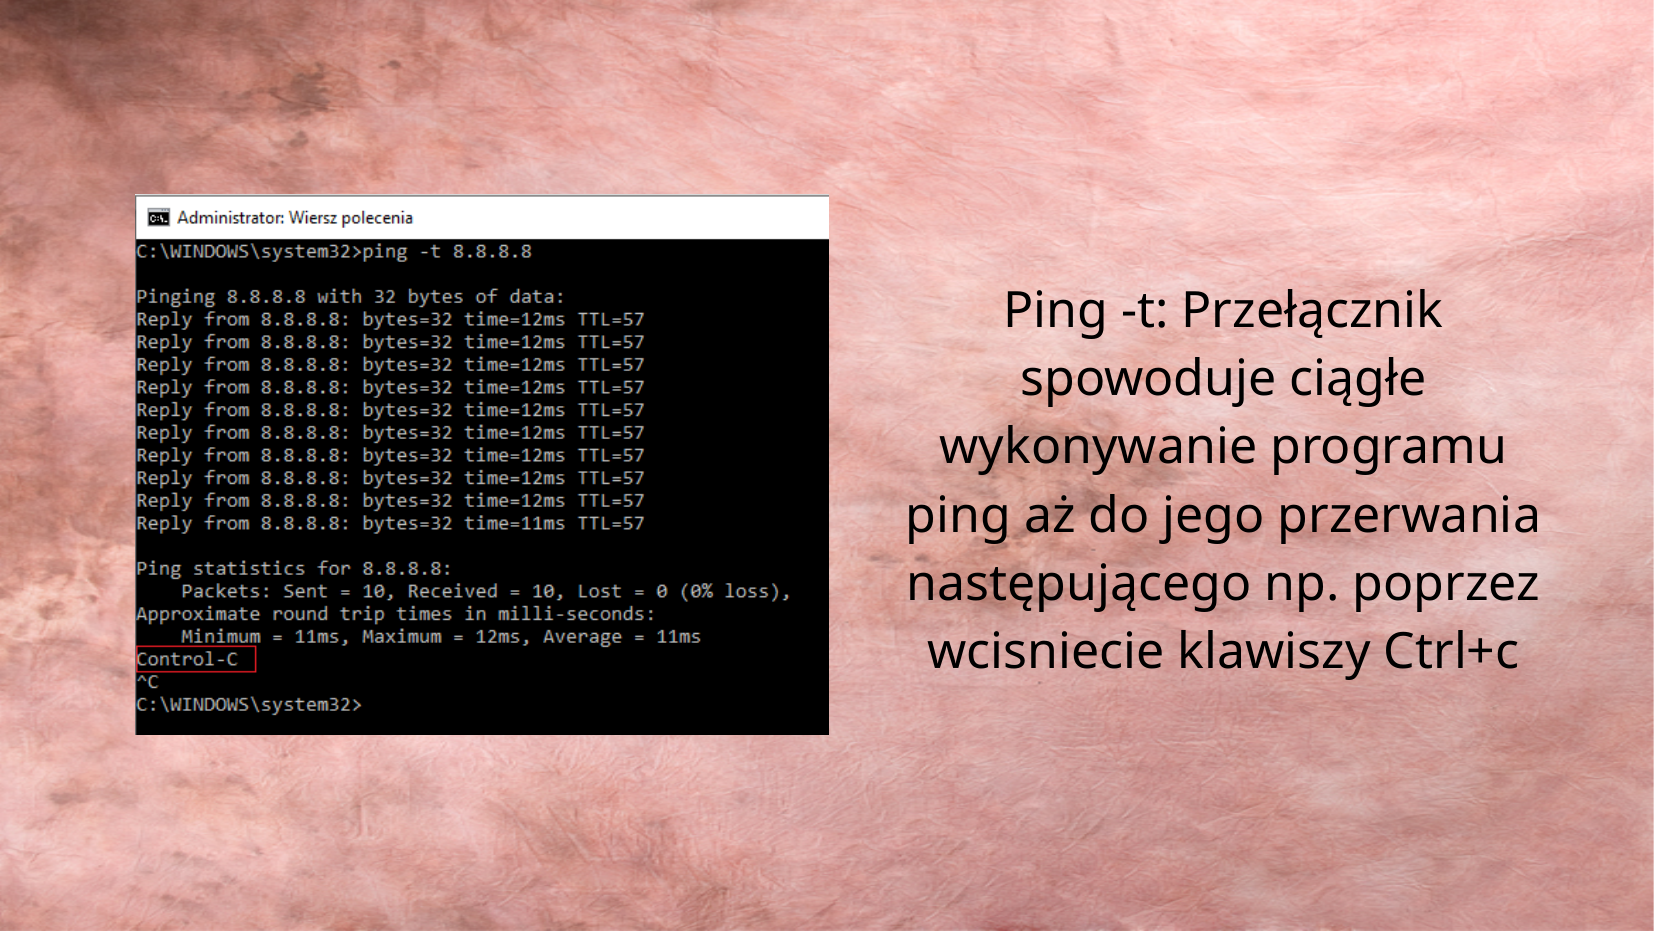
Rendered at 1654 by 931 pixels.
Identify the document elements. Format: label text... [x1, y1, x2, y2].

picture [0, 0, 1654, 931]
title Ping -t: Przełącznik spowoduje ciągłe wykonywanie programu ping aż do jego przerwania następującego np. poprzez wcisniecie klawiszy Ctrl+c [810, 222, 1549, 736]
